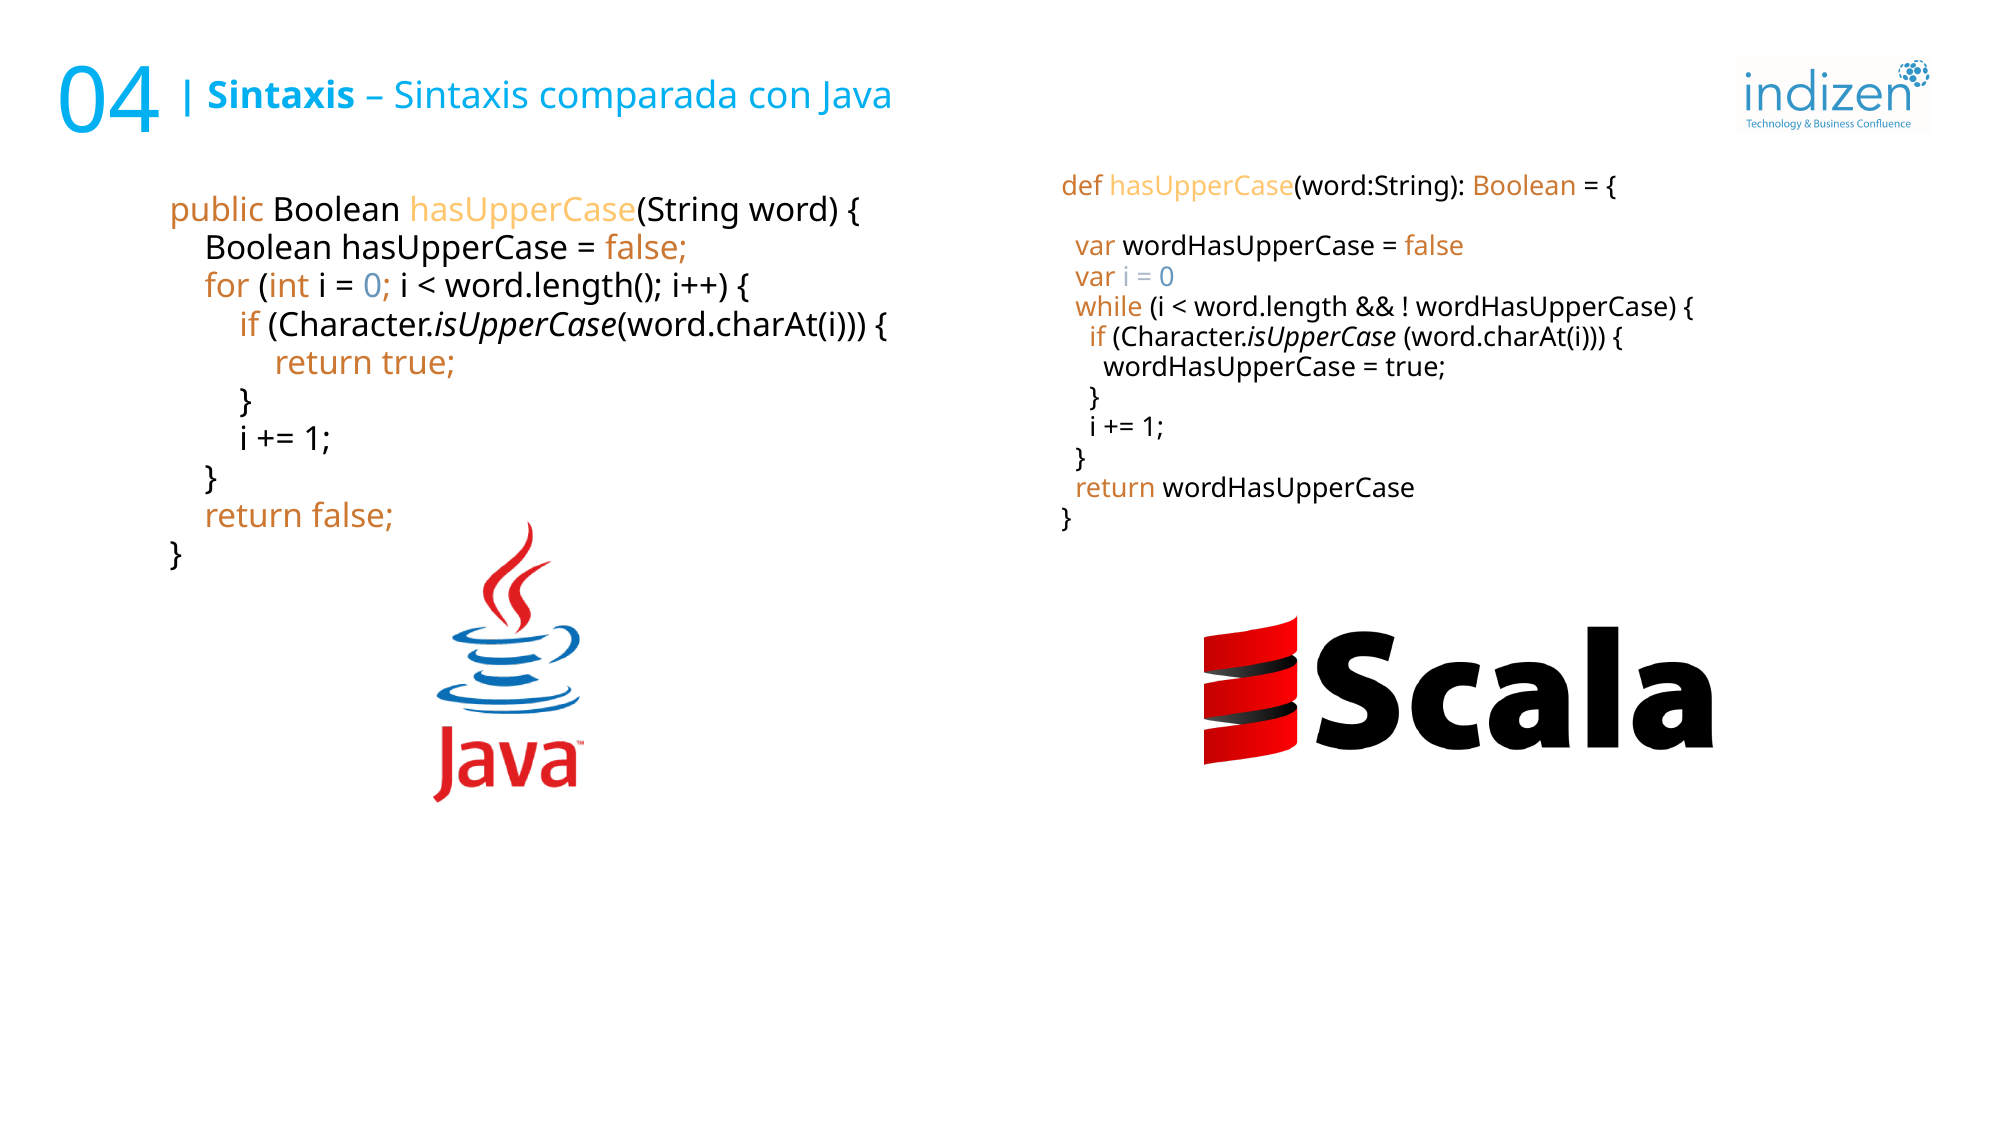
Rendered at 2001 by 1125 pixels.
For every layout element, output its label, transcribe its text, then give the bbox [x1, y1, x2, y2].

text_box public Boolean hasUpperCase(String word) { Boolean hasUpperCase = false; for (int i = 0; i < word.length(); i++) { if (Character.isUpperCase(word.charAt(i))) { return true; } i += 1; } return false; } [102, 188, 1205, 955]
text_box 04 [118, 75, 142, 110]
text_box | Sintaxis – Sintaxis comparada con Java [157, 60, 1276, 126]
picture [1737, 57, 1931, 133]
text_box 04 [69, 72, 96, 126]
text_box def hasUpperCase(word:String): Boolean = { var wordHasUpperCase = false var i = 0 while (i < word.length && ! wordHasUpperCase) { if (Character.isUpperCase (word.charAt(i))) { wordHasUpperCase = true; } i += 1; } return wordHasUpperCase } [994, 169, 2000, 935]
text_box 04 [41, 45, 1392, 127]
